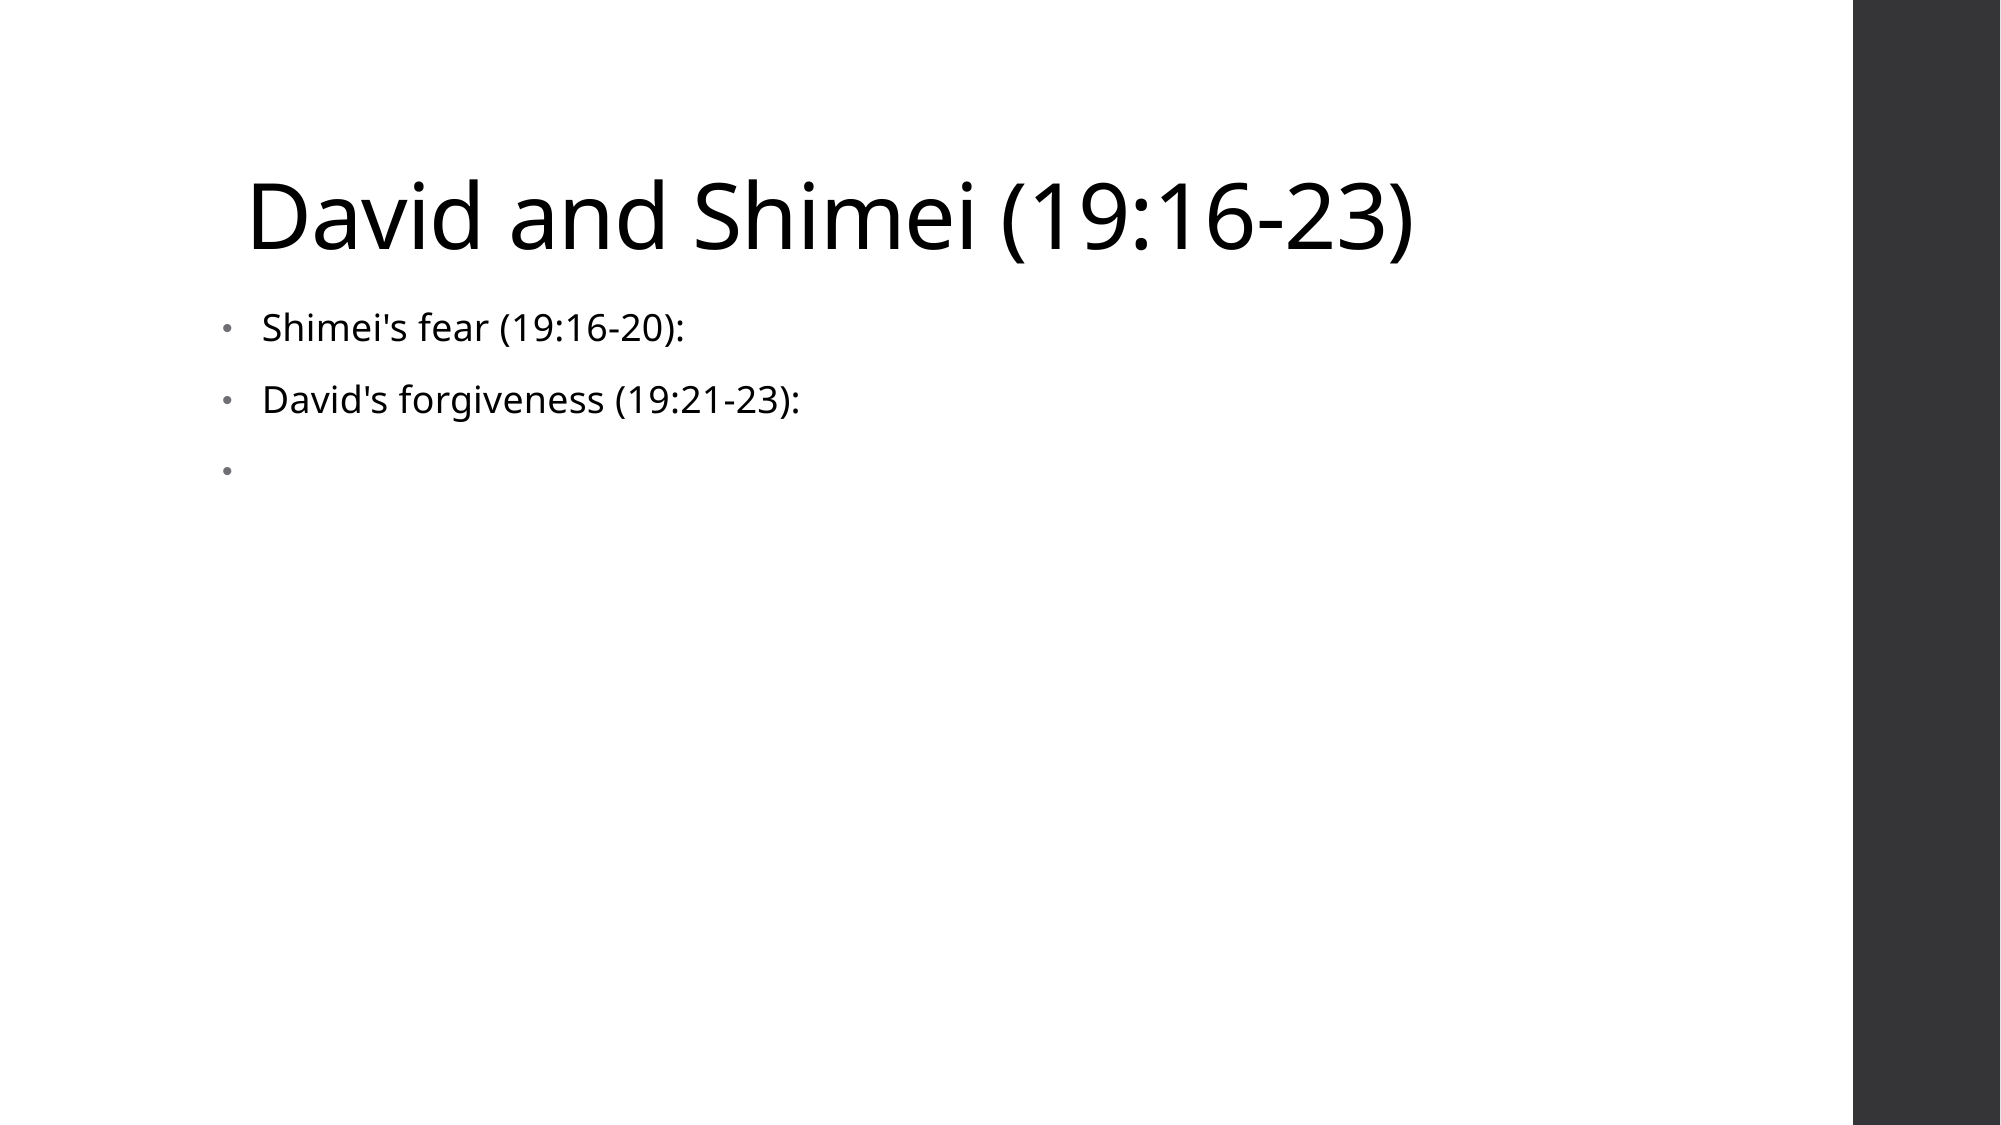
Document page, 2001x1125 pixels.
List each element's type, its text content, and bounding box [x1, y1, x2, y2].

list Shimei's fear (19:16-20): David's forgiveness (19:21-23): [206, 299, 1617, 1014]
title David and Shimei (19:16-23) [206, 60, 1797, 278]
